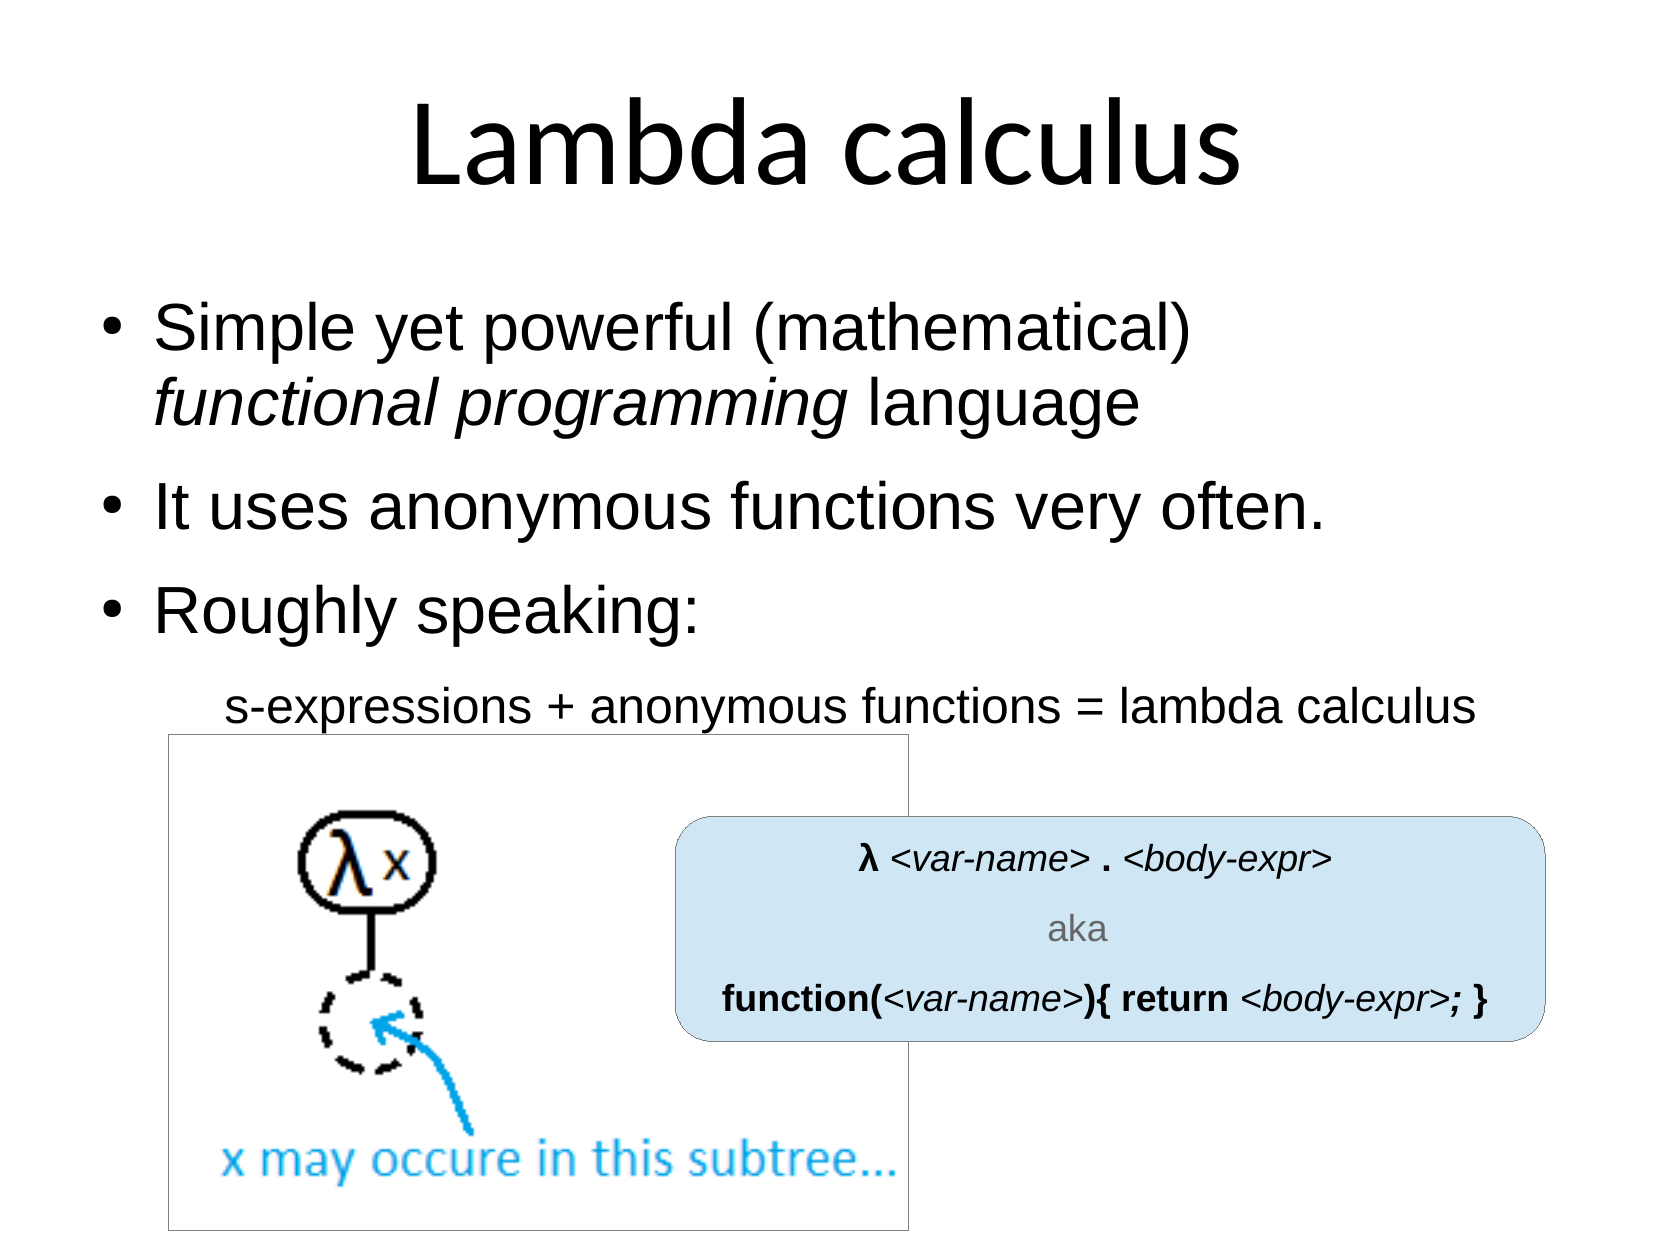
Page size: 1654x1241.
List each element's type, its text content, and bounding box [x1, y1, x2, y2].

title Lambda calculus [82, 49, 1571, 257]
text_box λ <var-name> . <body-expr> aka function(<var-name>){ return <body-expr>; } [675, 816, 1546, 1042]
list Simple yet powerful (mathematical) functional programming language It uses anonymous functions very often. Roughly speaking: s-expressions + anonymous functions = lambda calculus [82, 290, 1538, 1010]
picture [168, 734, 909, 1231]
